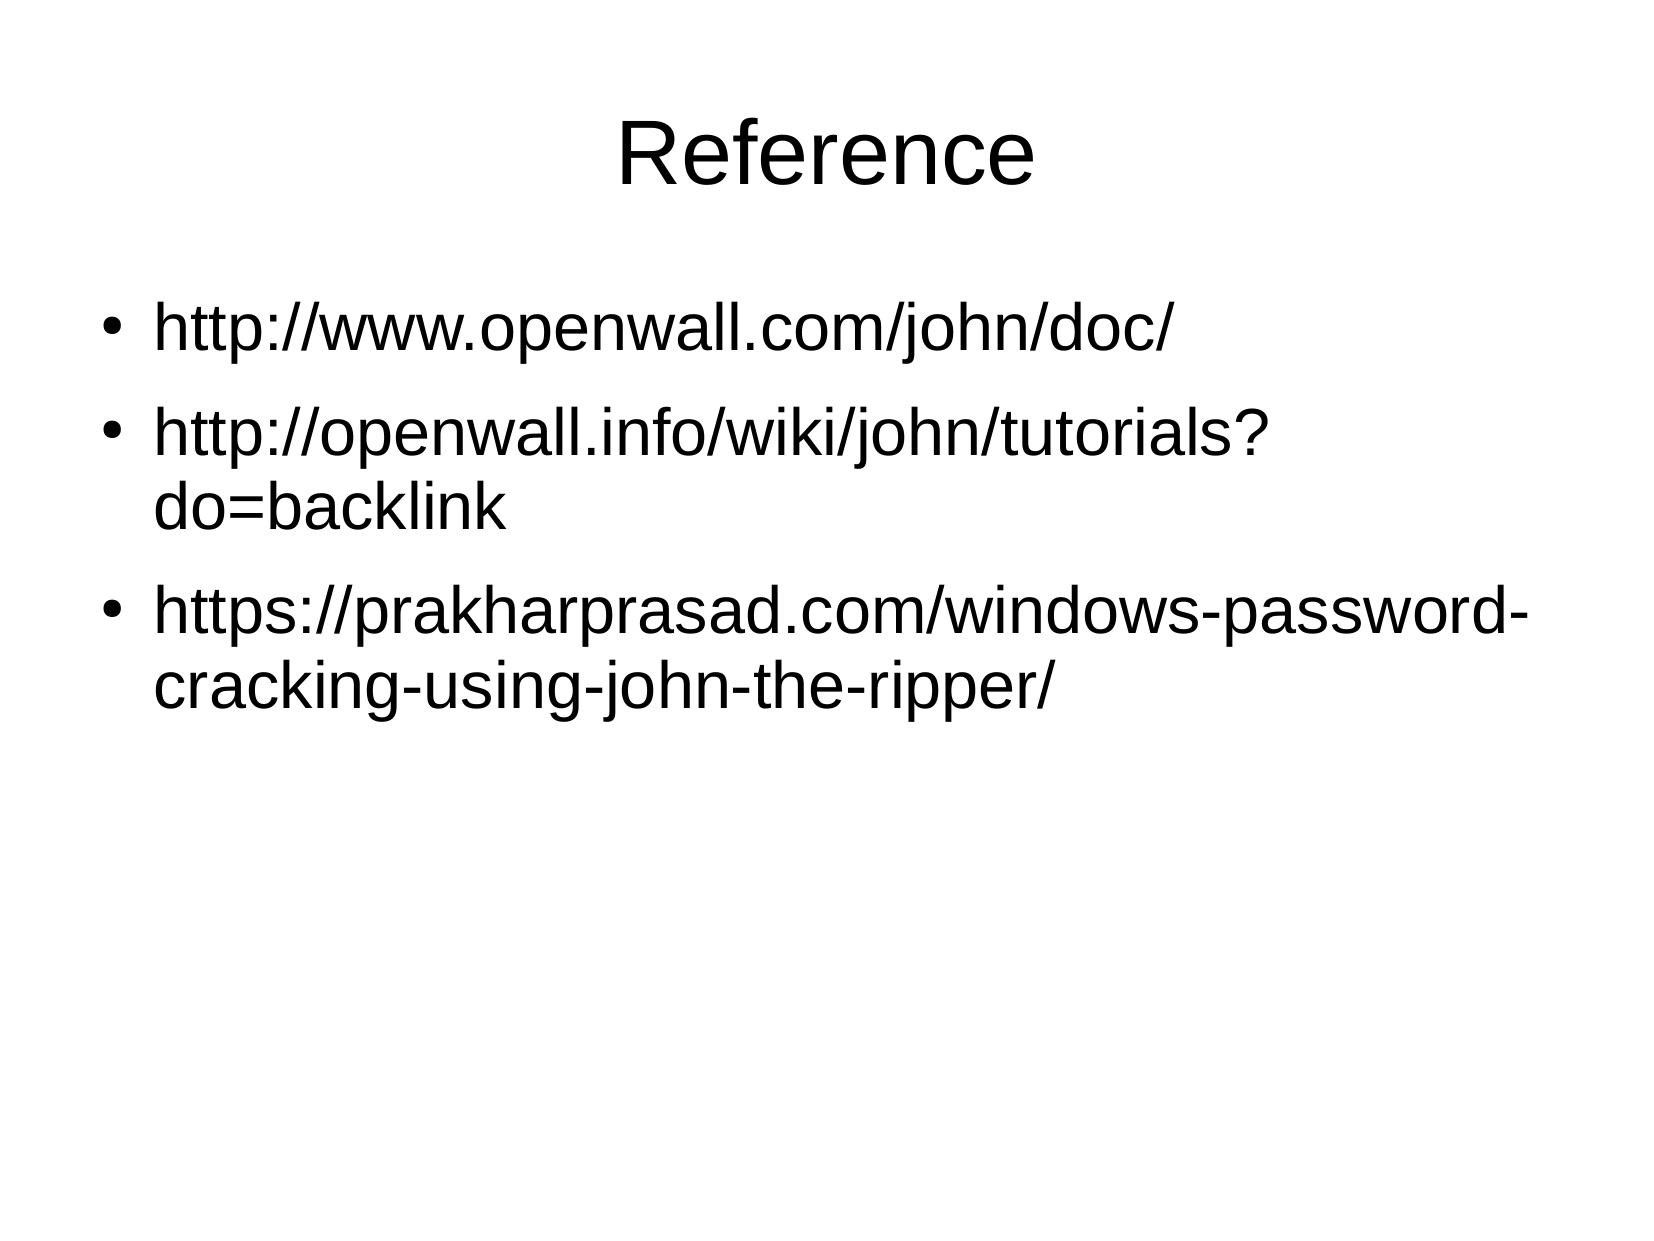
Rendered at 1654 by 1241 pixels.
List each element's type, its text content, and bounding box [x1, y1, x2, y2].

title Reference [82, 49, 1571, 257]
list http://www.openwall.com/john/doc/ http://openwall.info/wiki/john/tutorials?do=backlink https://prakharprasad.com/windows-password-cracking-using-john-the-ripper/ [82, 290, 1571, 1010]
